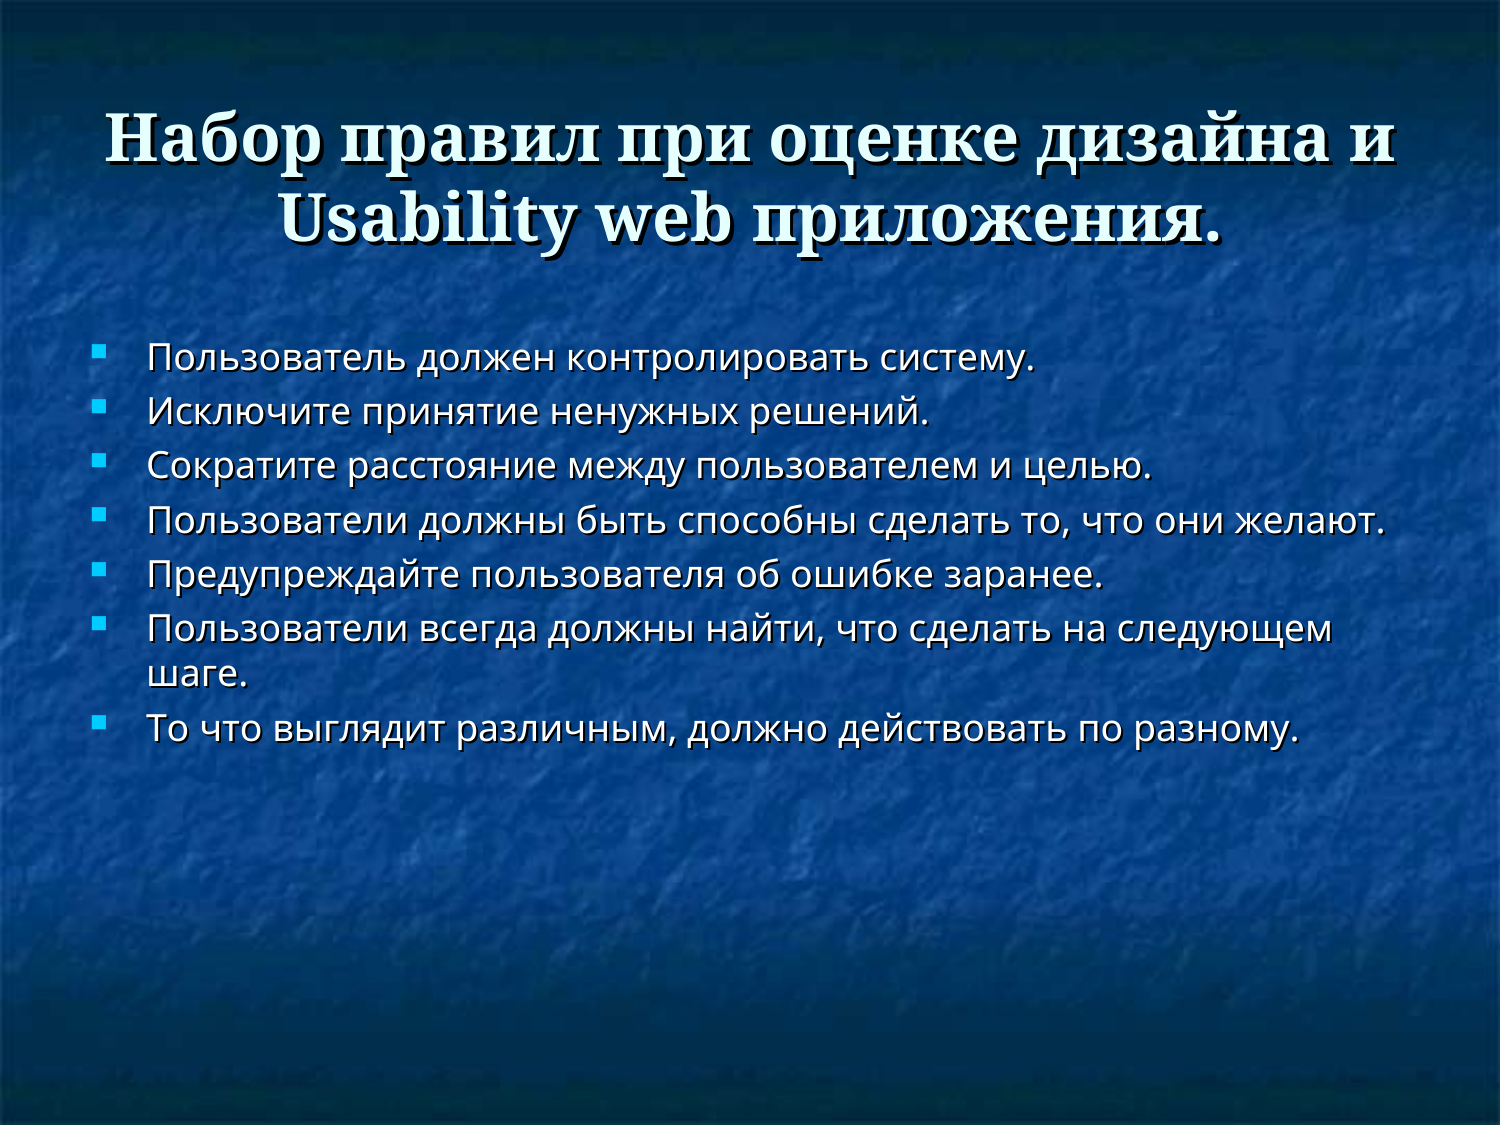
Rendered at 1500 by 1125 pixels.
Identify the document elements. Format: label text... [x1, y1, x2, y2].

list Пользователь должен контролировать систему. Исключите принятие ненужных решений. Сократите расстояние между пользователем и целью. Пользователи должны быть способны сделать то, что они желают. Предупреждайте пользователя об ошибке заранее. Пользователи всегда должны найти, что сделать на следующем шаге. То что выглядит различным, должно действовать по разному. [75, 324, 1426, 1000]
title Набор правил при оценке дизайна и Usability web приложения. [75, 62, 1426, 288]
picture [0, 0, 1500, 1125]
